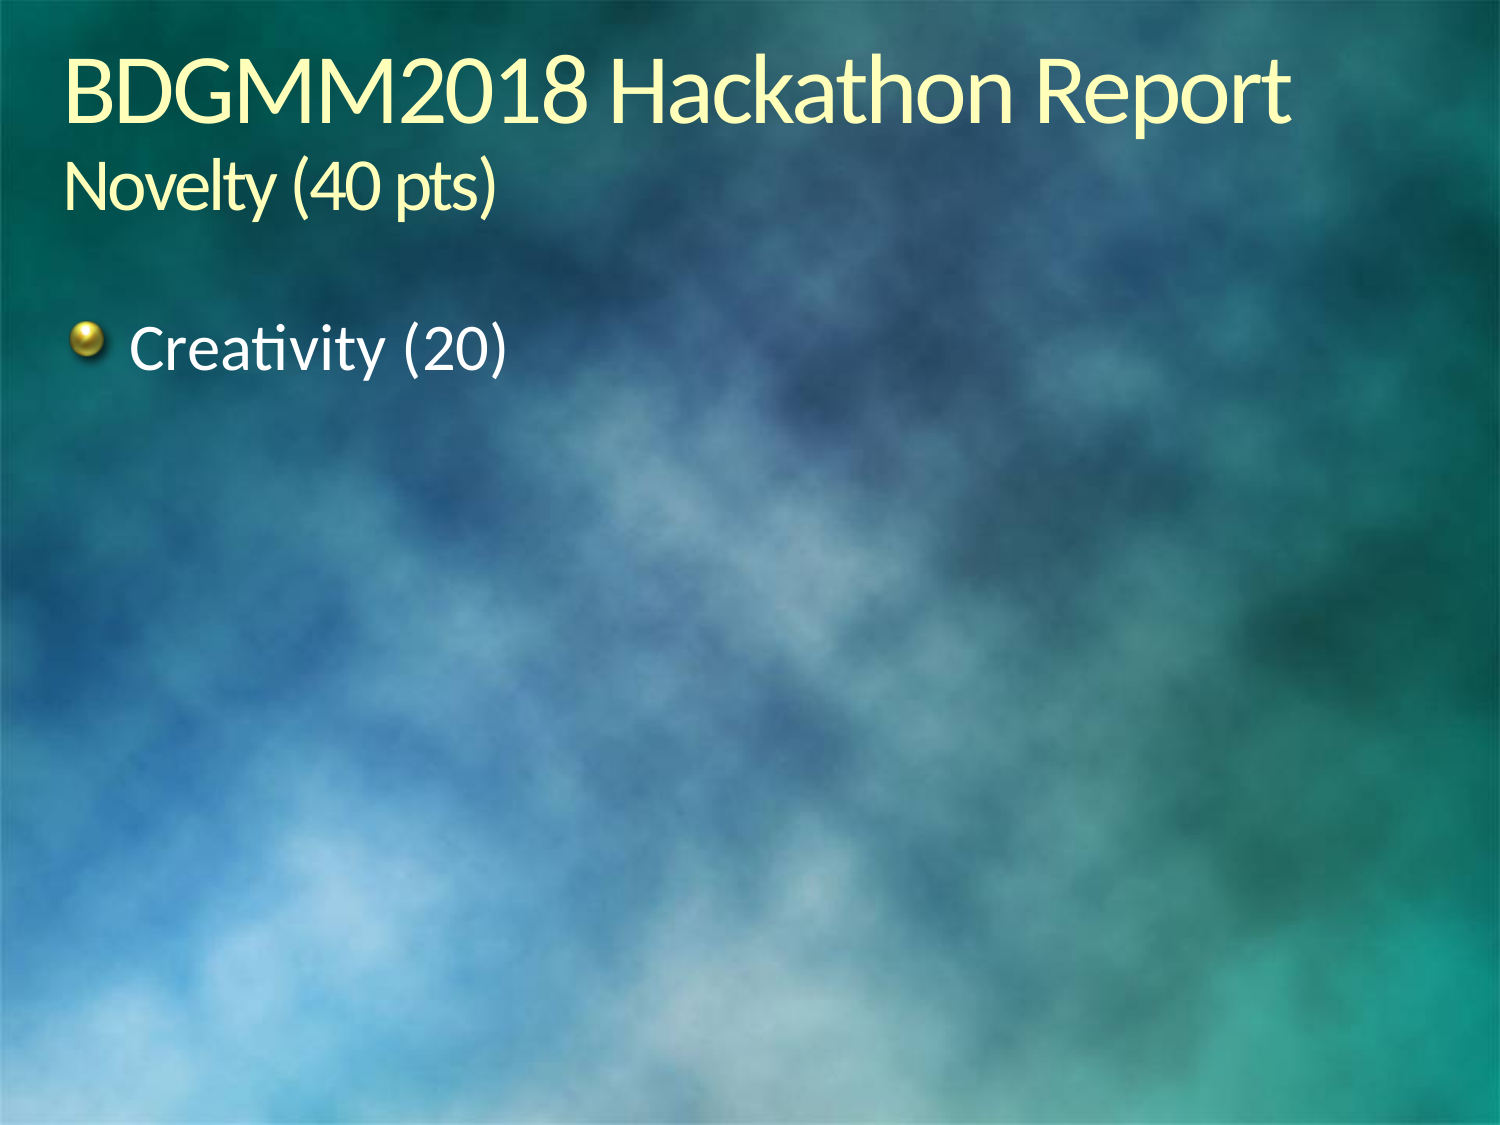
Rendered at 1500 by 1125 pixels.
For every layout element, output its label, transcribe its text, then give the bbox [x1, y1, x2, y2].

picture [0, 0, 1500, 1125]
list Creativity (20) [64, 312, 1440, 863]
title BDGMM2018 Hackathon Report Novelty (40 pts) [62, 37, 1438, 229]
